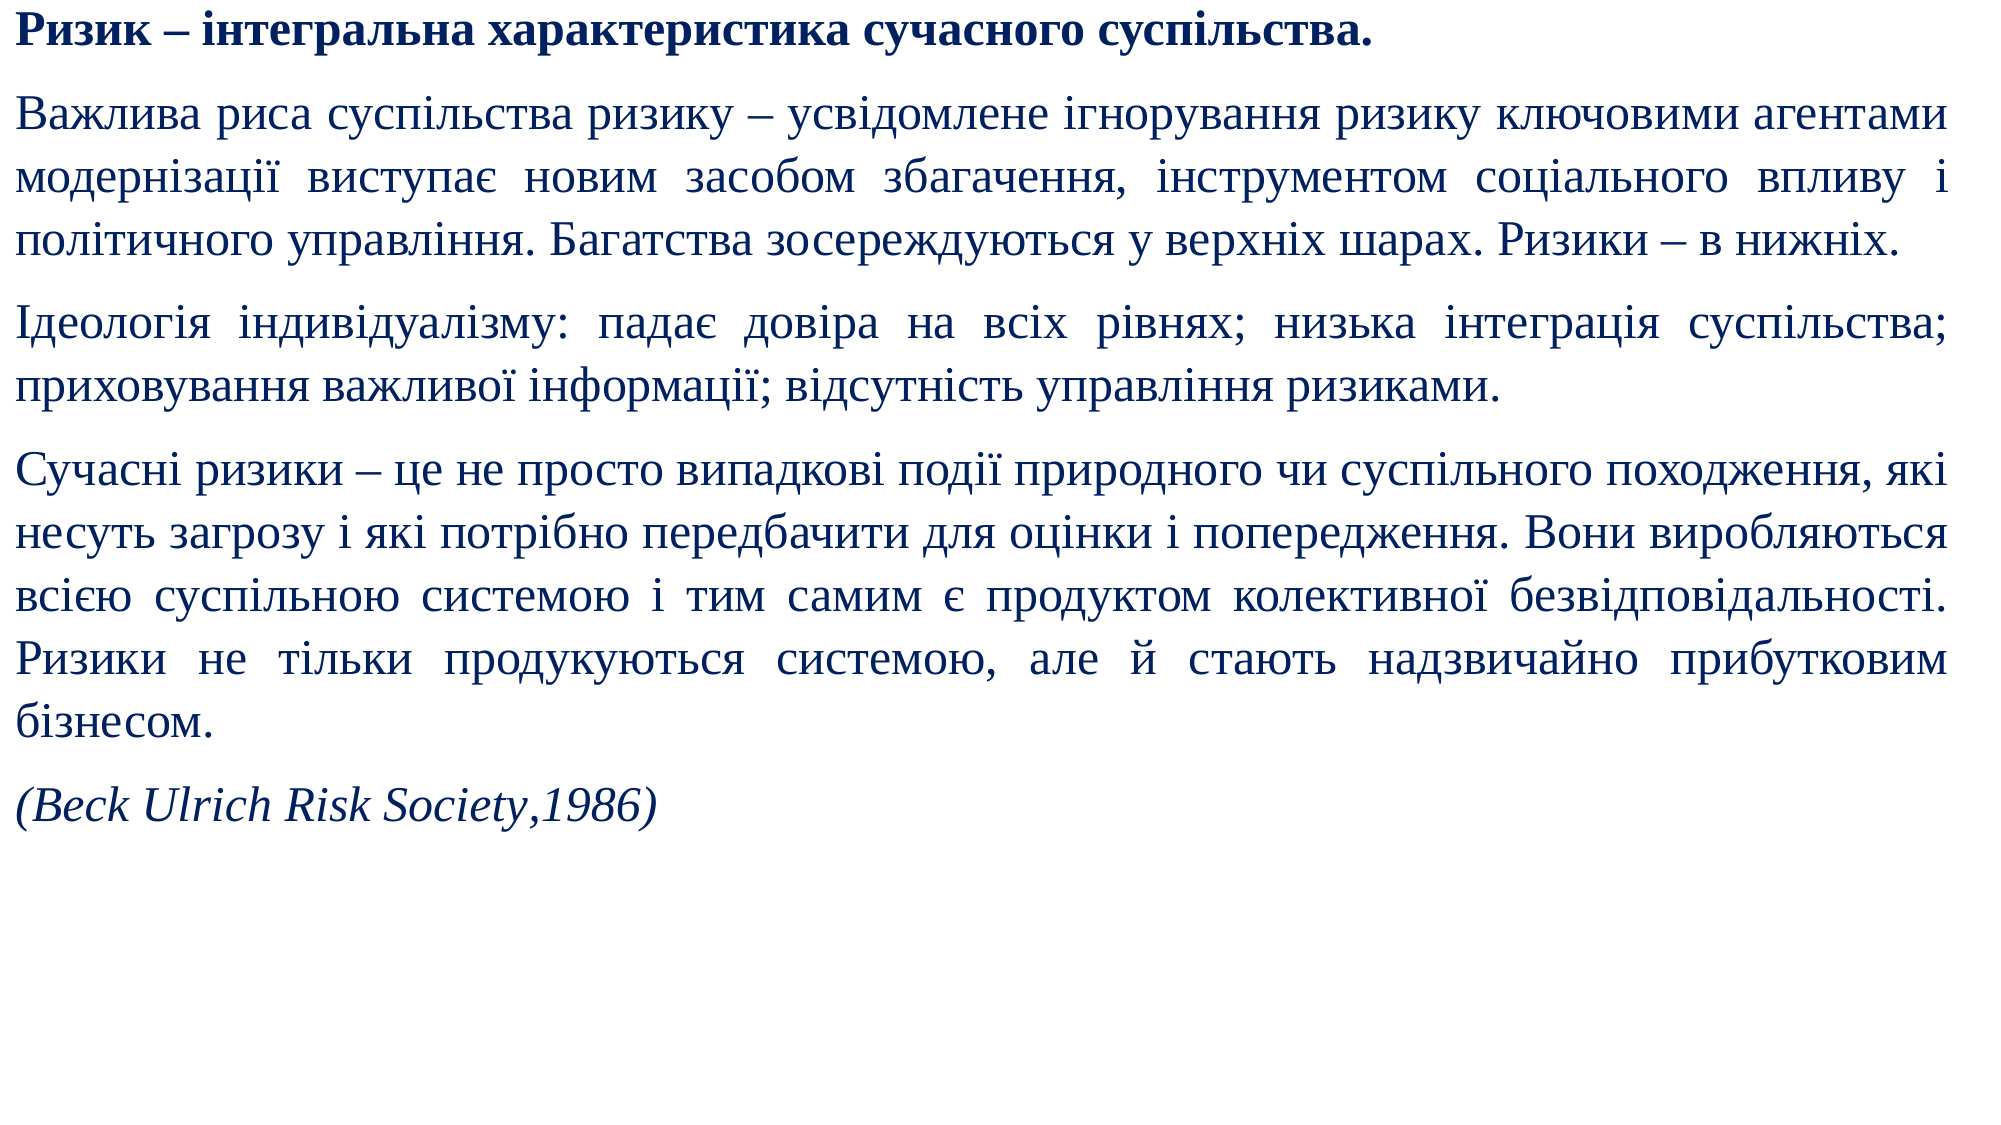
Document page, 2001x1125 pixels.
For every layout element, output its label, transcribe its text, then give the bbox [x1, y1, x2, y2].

list Ризик – інтегральна характеристика сучасного суспільства. Важлива риса суспільства ризику – усвідомлене ігнорування ризику ключовими агентами модернізації виступає новим засобом збагачення, інструментом соціального впливу i політичного управління. Багатства зосереждуються у верхніх шарах. Ризики – в нижніх. Ідеологія індивідуалізму: падає довіра на всіх рівнях; низька інтеграція суспільства; приховування важливої інформації; відсутність управління ризиками. Сучасні ризики – це не просто випадкові події природного чи суспільного походження, які несуть загрозу і які потрібно передбачити для оцінки і попередження. Вони виробляються всією суспільною системою і тим самим є продуктом колективної безвідповідальності. Ризики не тільки продукуються системою, але й стають надзвичайно прибутковим бізнесом. (Beck Ulrich Risk Society,1986) [0, 0, 1965, 1125]
